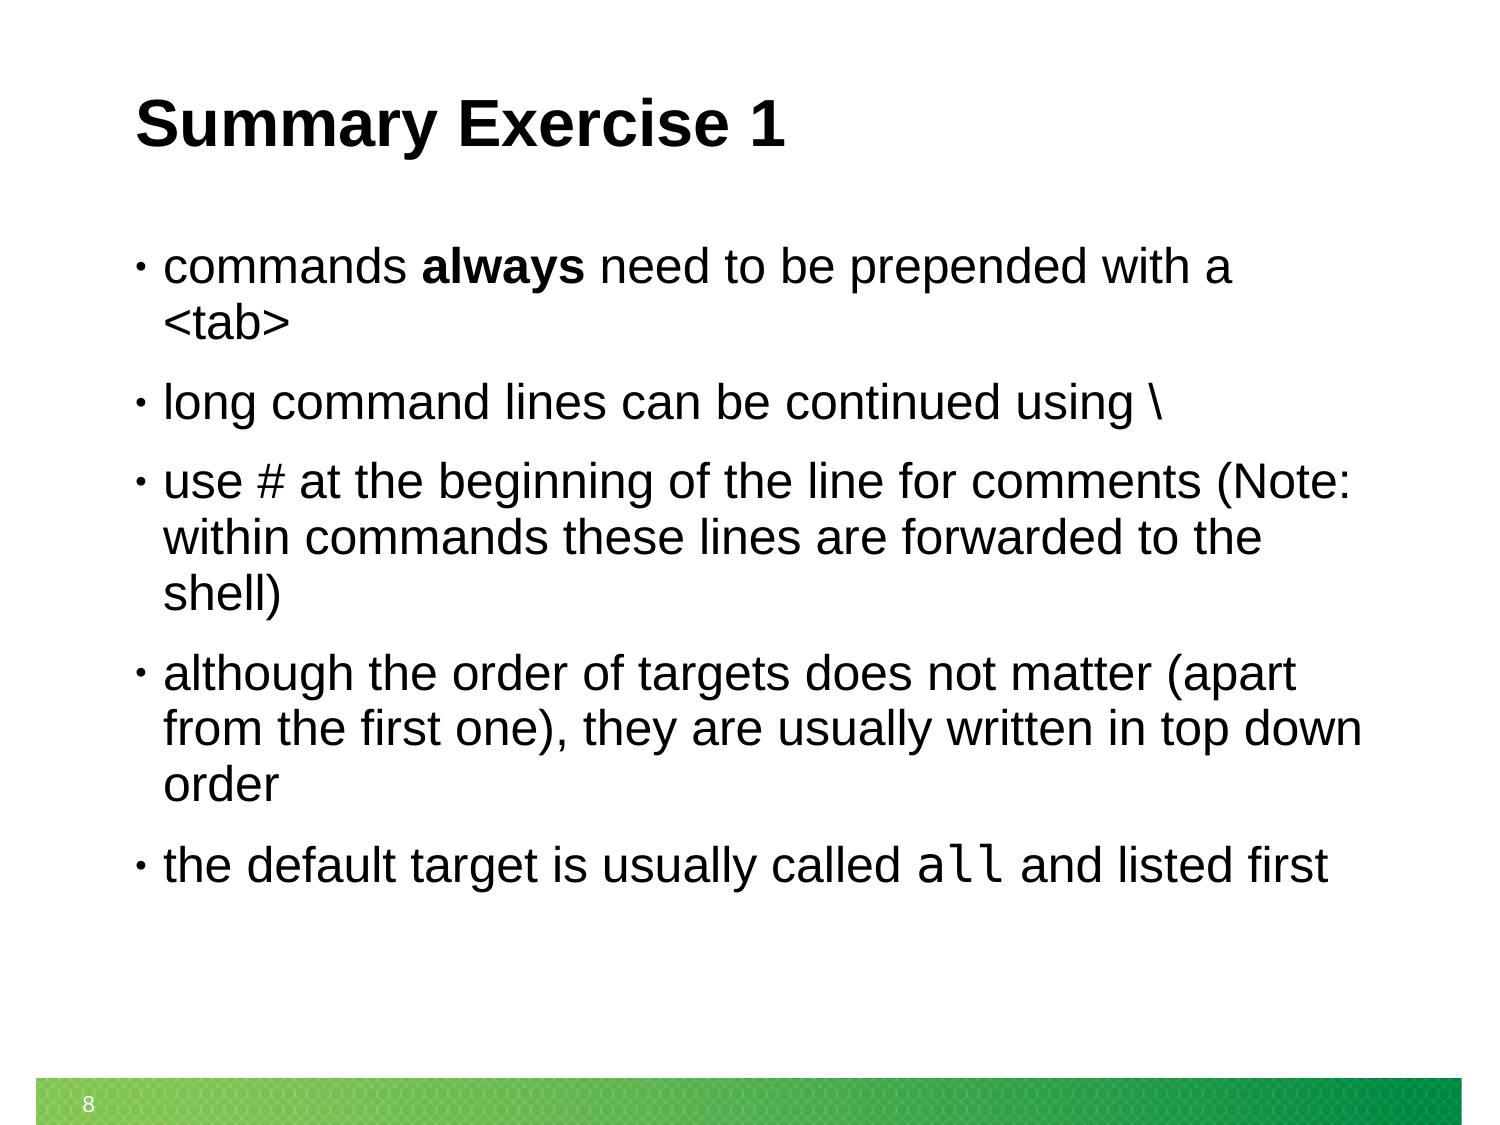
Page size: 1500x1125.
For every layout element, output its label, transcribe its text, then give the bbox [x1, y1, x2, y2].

title Summary Exercise 1 [135, 41, 1372, 204]
picture [36, 1078, 1462, 1125]
list commands always need to be prepended with a <tab> long command lines can be continued using \ use # at the beginning of the line for comments (Note: within commands these lines are forwarded to the shell) although the order of targets does not matter (apart from the first one), they are usually written in top down order the default target is usually called all and listed first [135, 238, 1372, 982]
